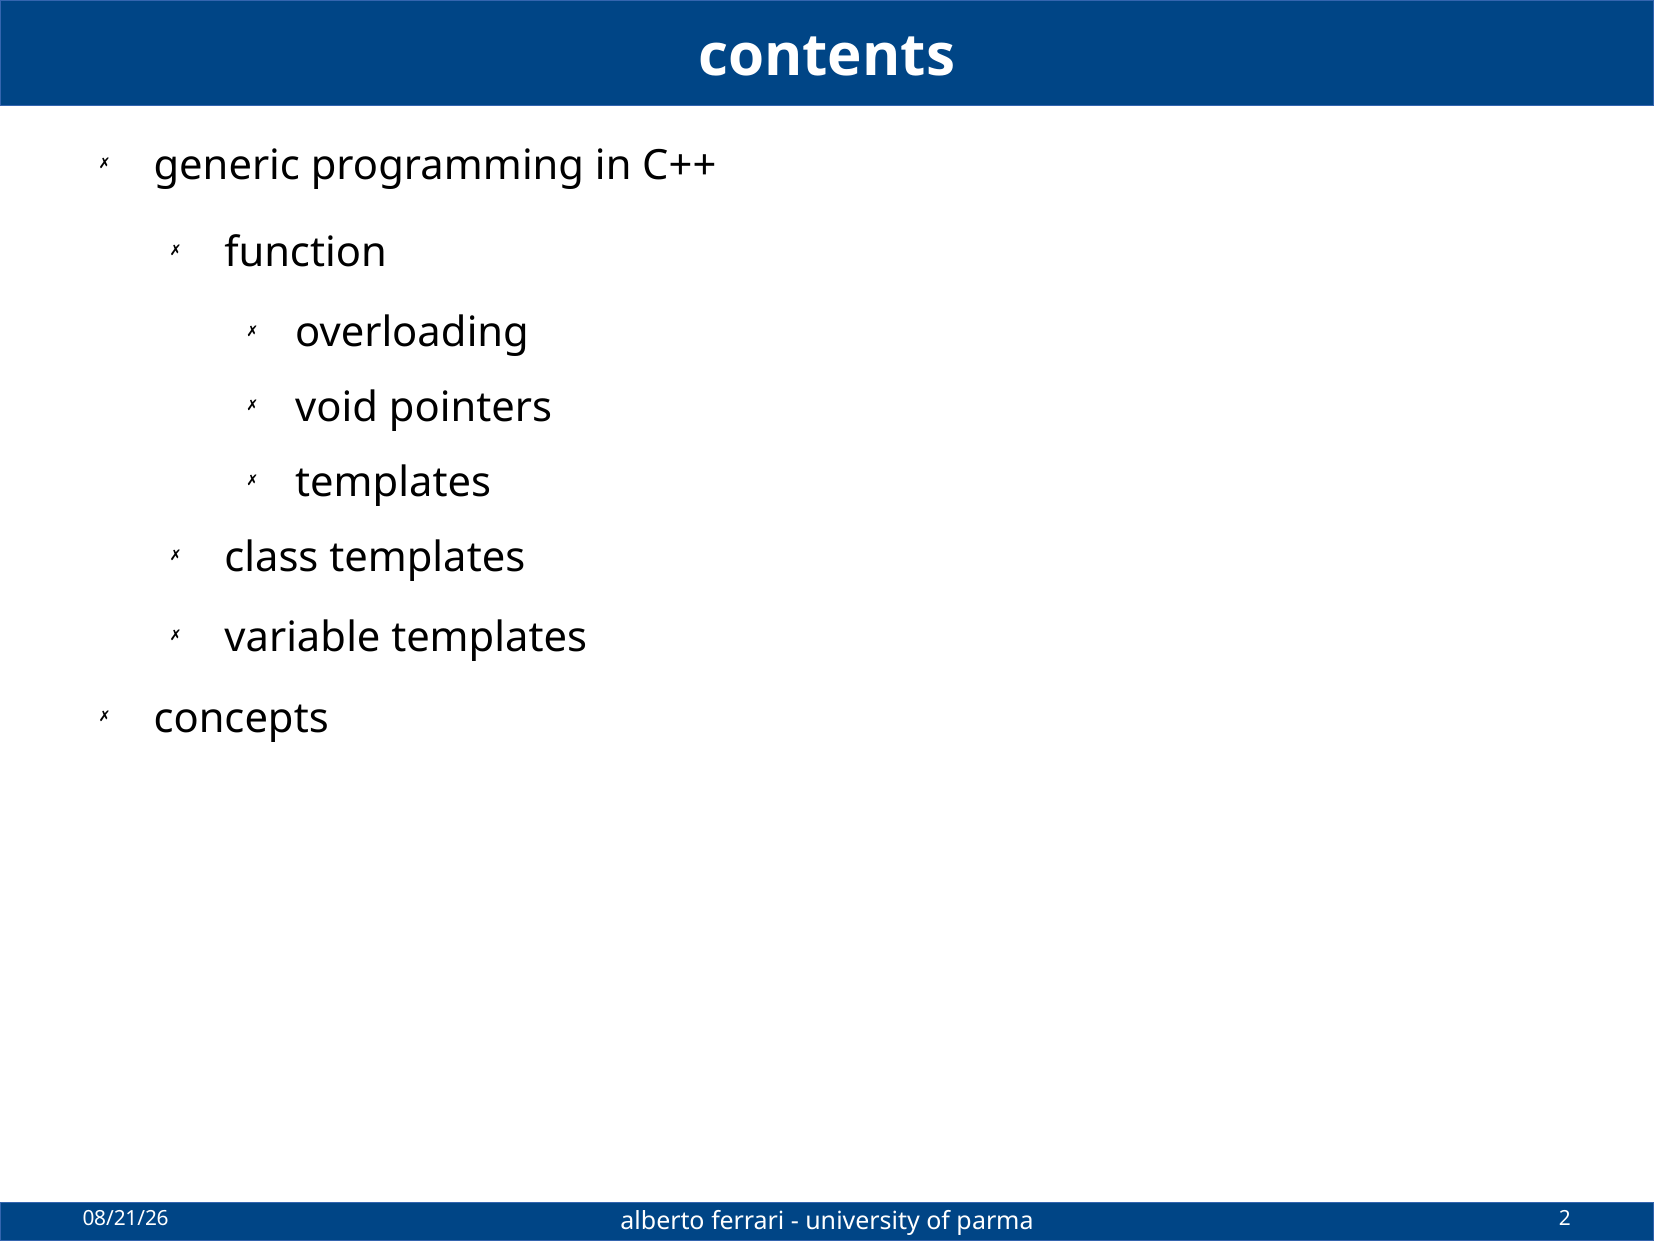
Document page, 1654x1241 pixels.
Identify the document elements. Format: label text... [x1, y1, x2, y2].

list generic programming in C++ function overloading void pointers templates class templates variable templates concepts [82, 135, 1571, 1171]
title contents [0, 0, 1654, 106]
